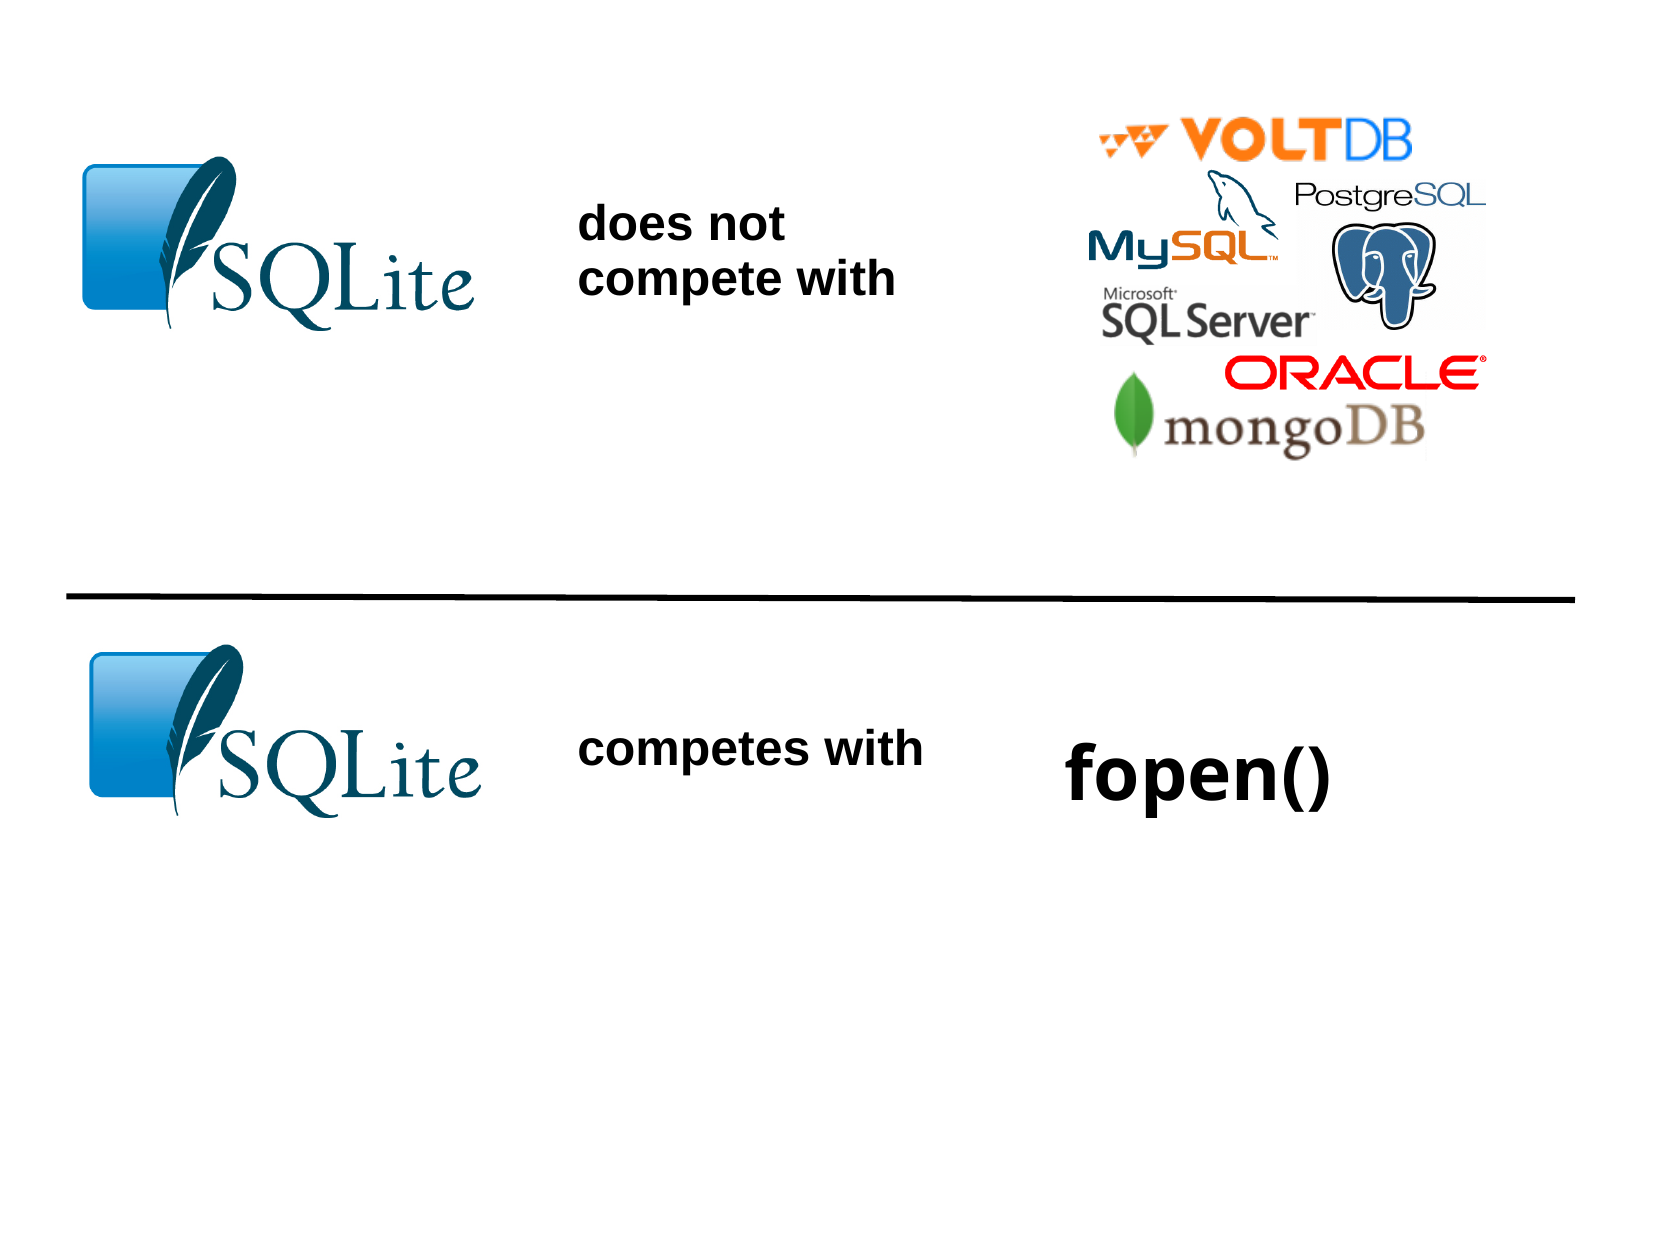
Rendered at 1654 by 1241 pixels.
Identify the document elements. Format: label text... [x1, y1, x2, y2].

text_box competes with [562, 712, 940, 788]
picture [1082, 89, 1486, 346]
picture [82, 637, 488, 826]
picture [1113, 350, 1490, 467]
picture [75, 149, 481, 338]
text_box fopen() [1050, 712, 1391, 826]
text_box does not compete with [562, 187, 930, 315]
